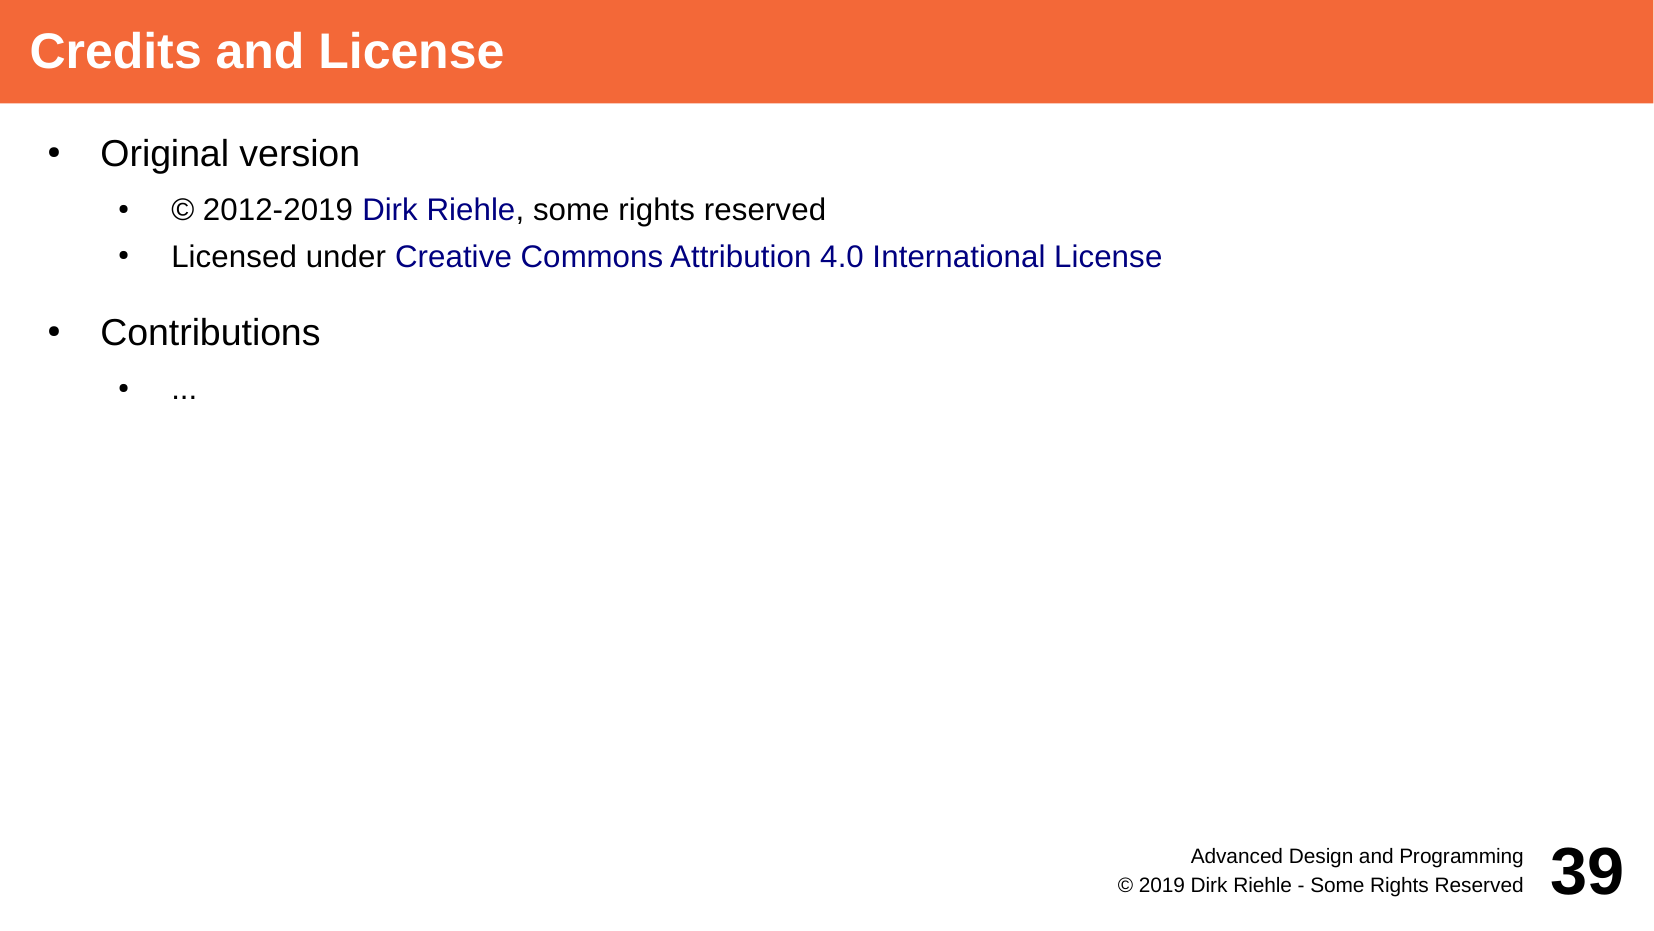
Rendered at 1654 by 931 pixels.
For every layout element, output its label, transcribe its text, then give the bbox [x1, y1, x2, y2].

list Original version © 2012-2019 Dirk Riehle, some rights reserved Licensed under Creative Commons Attribution 4.0 International License Contributions ... [29, 132, 1625, 813]
title Credits and License [0, 0, 1654, 104]
